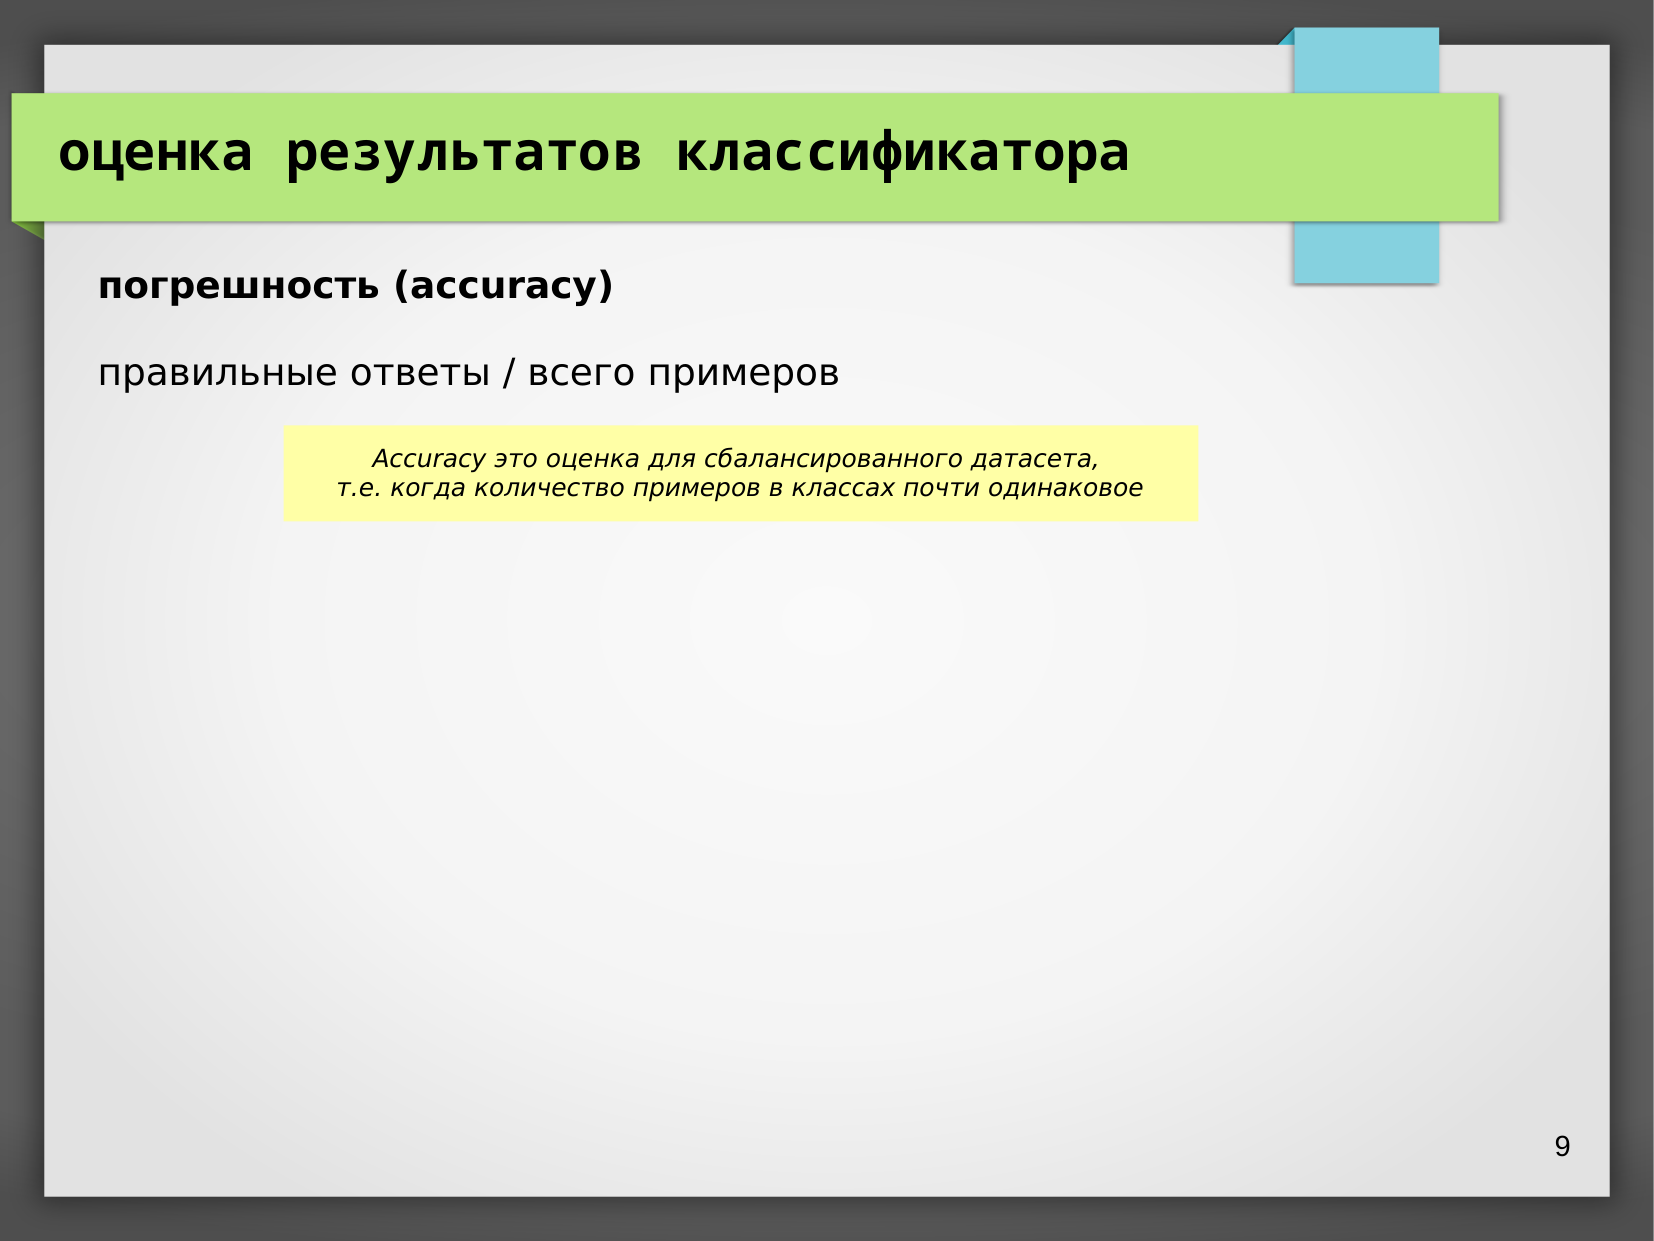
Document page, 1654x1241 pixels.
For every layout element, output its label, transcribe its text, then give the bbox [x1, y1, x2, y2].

title оценка результатов классификатора [59, 109, 1217, 190]
text_box погрешность (accuracy) правильные ответы / всего примеров [82, 256, 1252, 402]
picture [0, 0, 1654, 1241]
text_box Accuracy это оценка для сбалансированного датасета, т.е. когда количество примеров в классах почти одинаковое [283, 425, 1199, 522]
